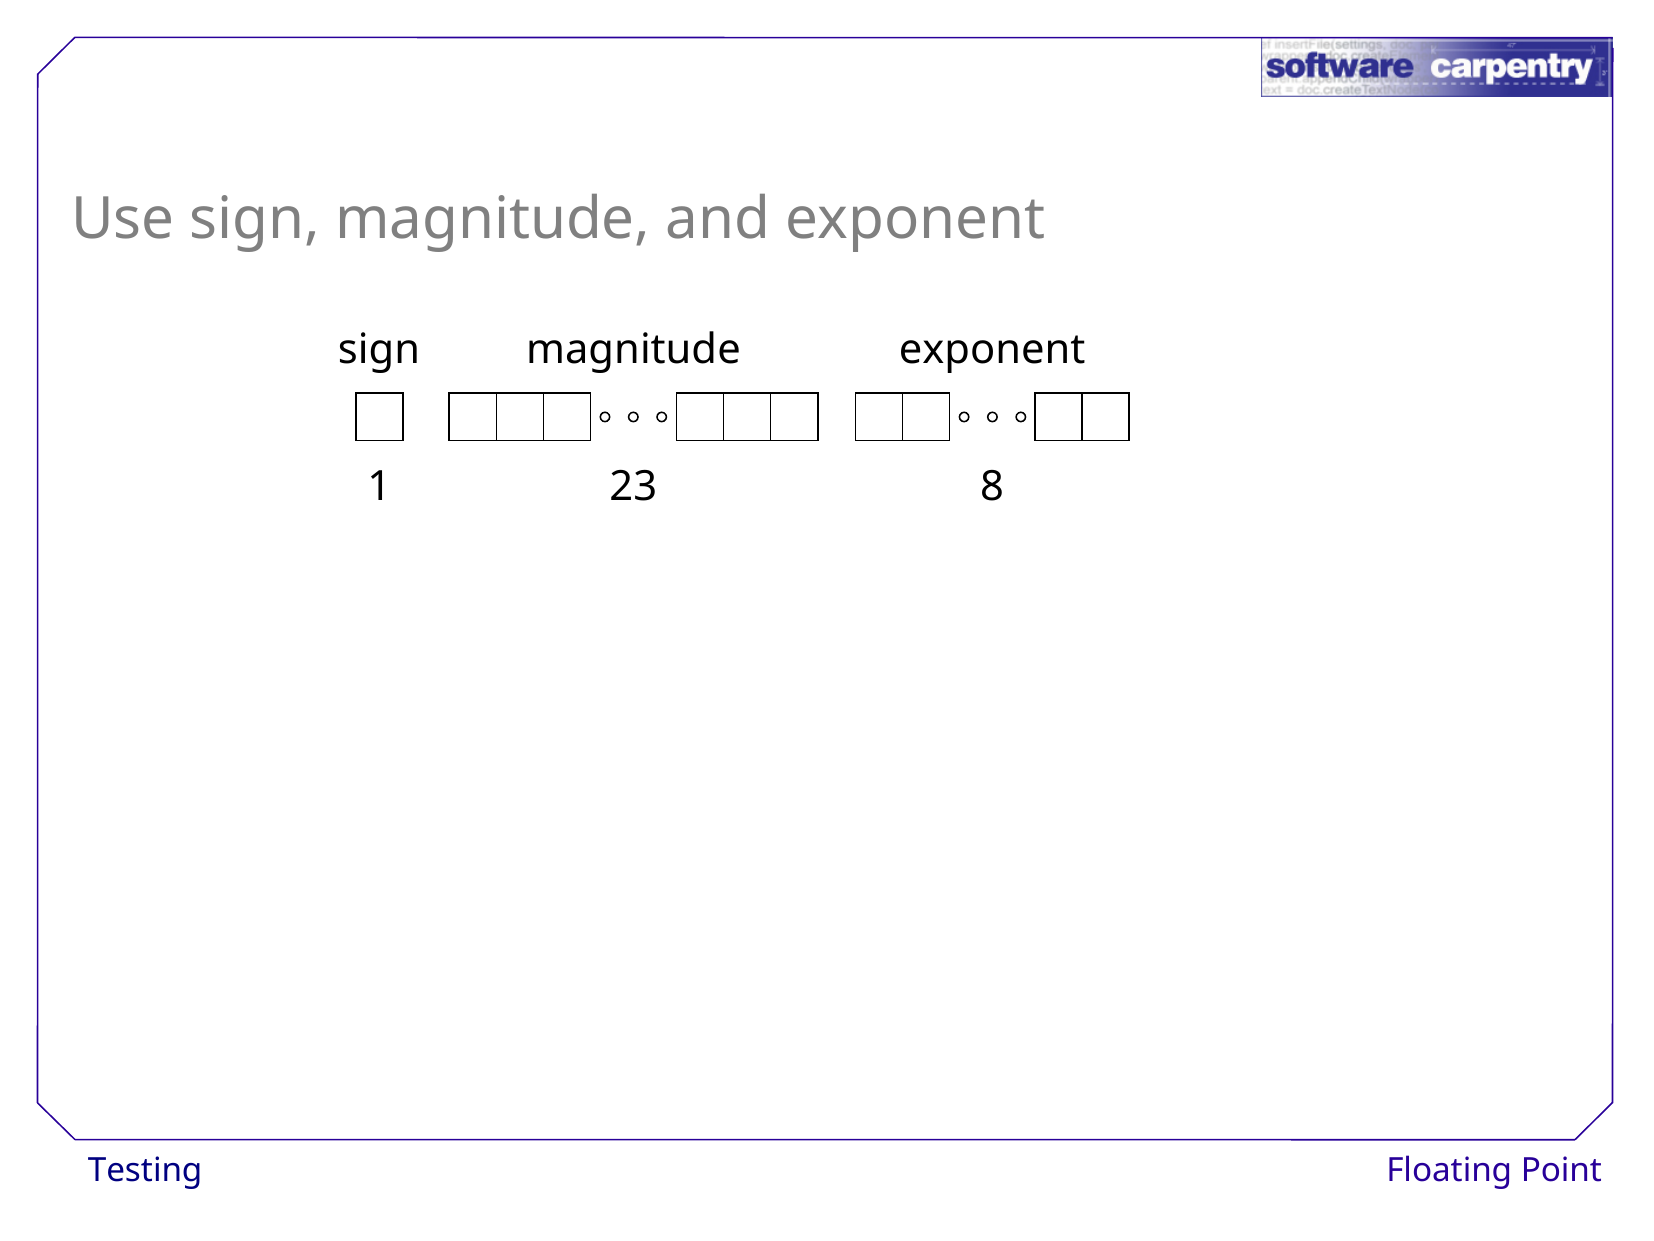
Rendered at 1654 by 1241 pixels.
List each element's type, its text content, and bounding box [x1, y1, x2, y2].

text_box sign [248, 289, 436, 380]
text_box 1 [277, 425, 482, 517]
text_box Use sign, magnitude, and exponent [56, 138, 1211, 259]
text_box magnitude [436, 289, 809, 380]
text_box 23 [519, 425, 748, 517]
picture [1261, 39, 1613, 97]
text_box exponent [809, 289, 1176, 380]
text_box 8 [890, 425, 1095, 517]
